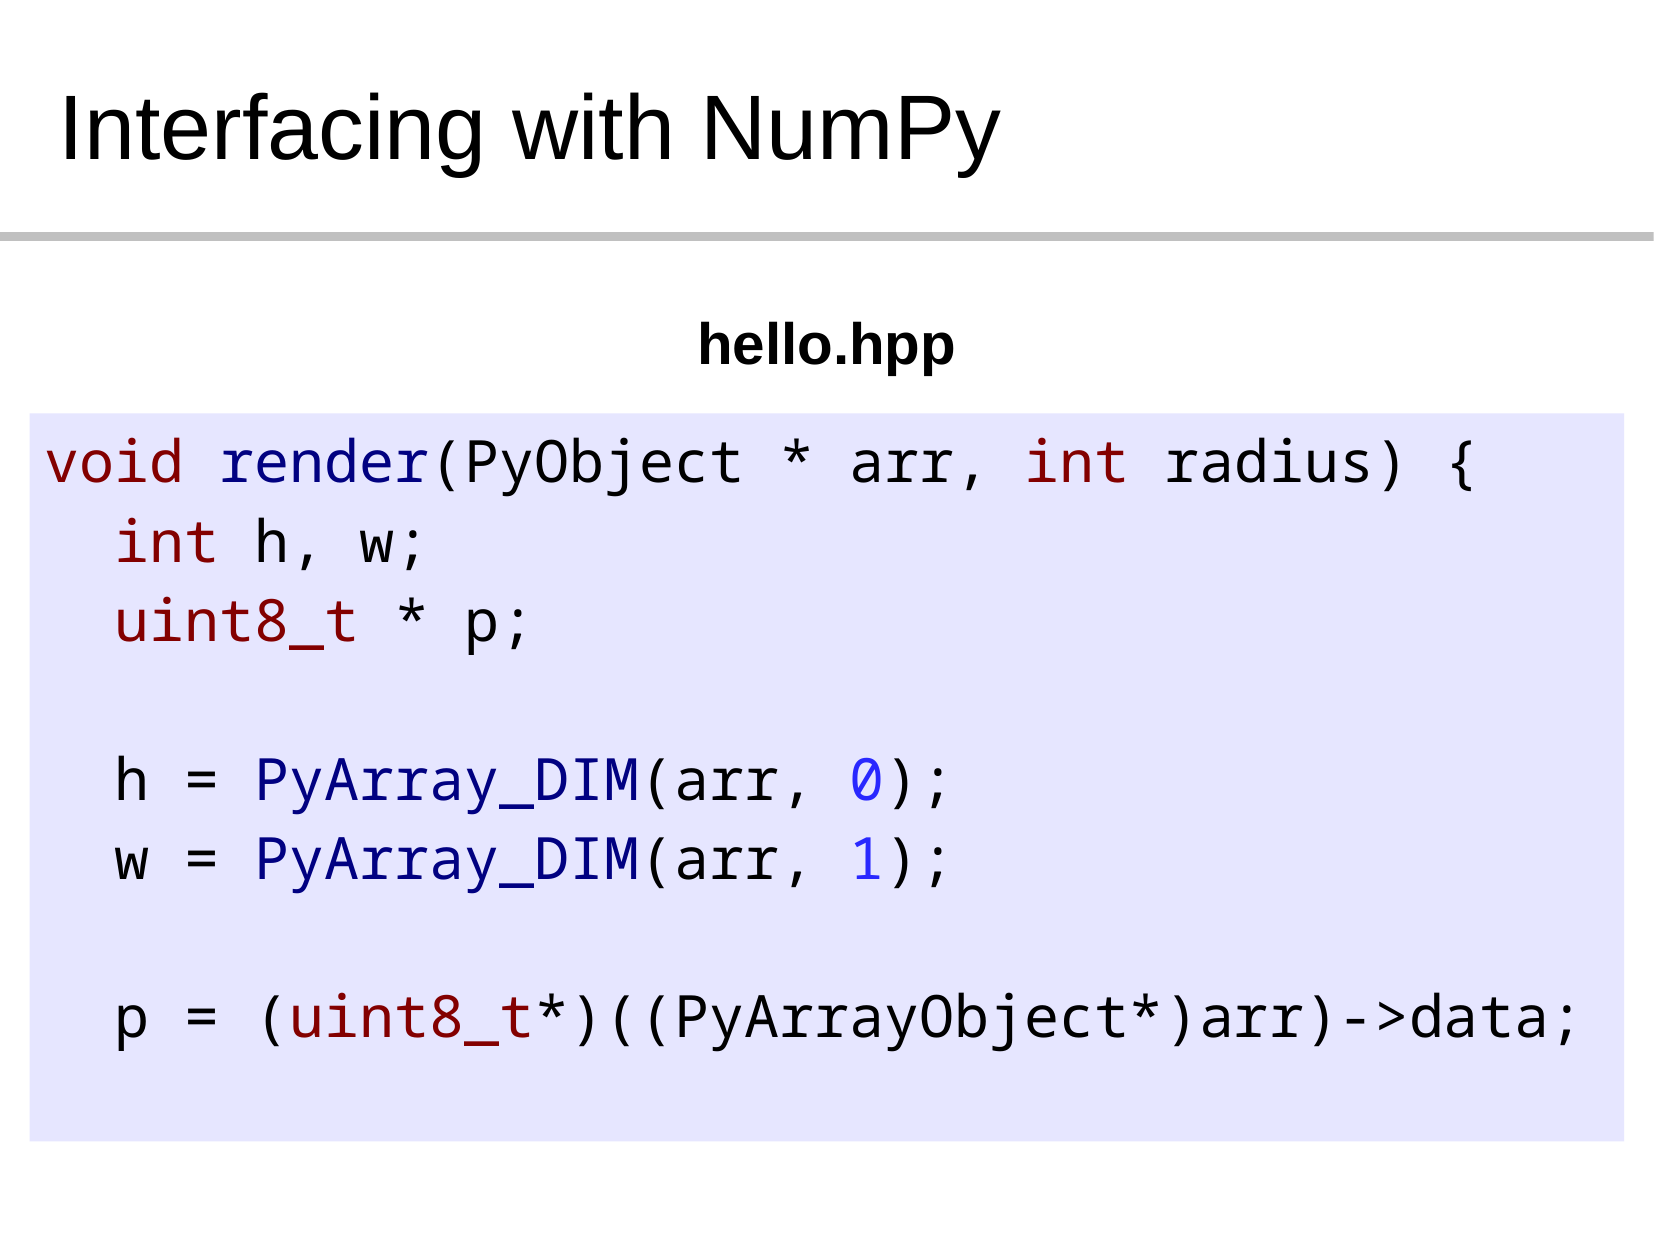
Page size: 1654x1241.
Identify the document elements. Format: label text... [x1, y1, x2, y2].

title Interfacing with NumPy [59, 49, 1595, 207]
text_box hello.hpp [88, 304, 1565, 384]
text_box void render(PyObject * arr, int radius) { int h, w; uint8_t * p; h = PyArray_DIM(arr, 0); w = PyArray_DIM(arr, 1); p = (uint8_t*)((PyArrayObject*)arr)->data; [29, 413, 1625, 953]
